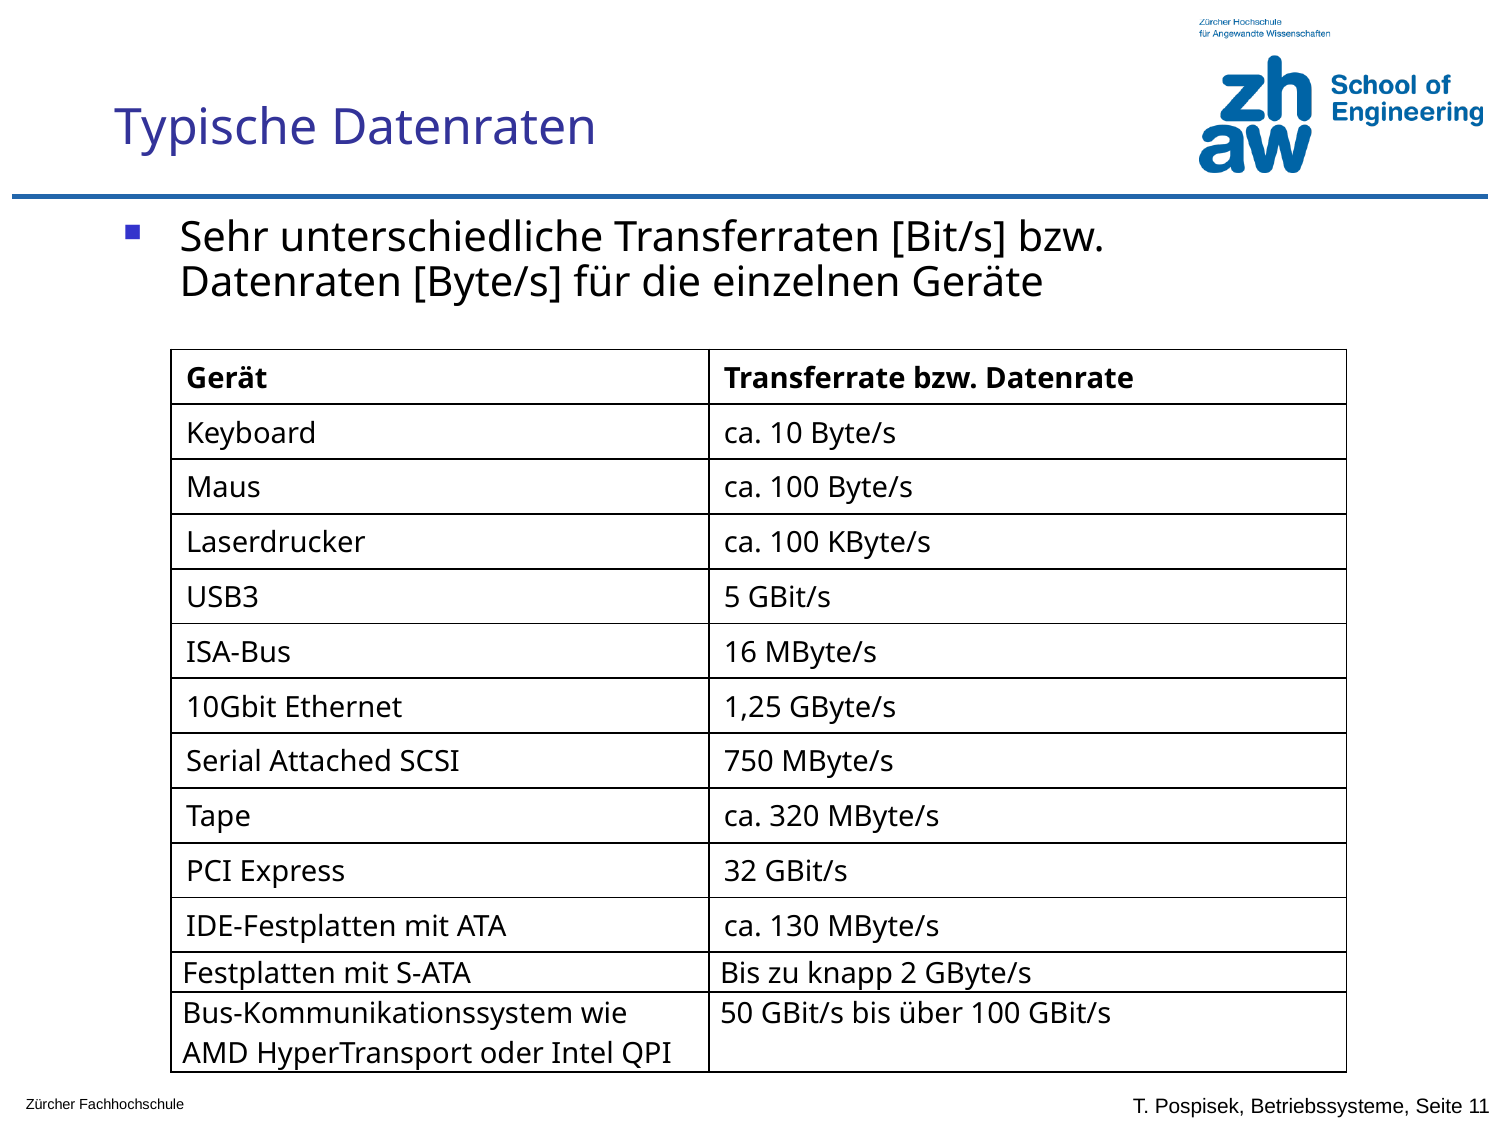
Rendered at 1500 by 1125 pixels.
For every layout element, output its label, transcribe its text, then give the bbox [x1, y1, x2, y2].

table_cell 1,25 GByte/s [710, 679, 1346, 732]
table_cell PCI Express [172, 844, 708, 897]
table_cell Festplatten mit S-ATA [172, 953, 708, 991]
table_cell Bis zu knapp 2 GByte/s [710, 953, 1346, 991]
table_cell Maus [172, 460, 708, 513]
table_cell Laserdrucker [172, 515, 708, 568]
table_cell 5 GBit/s [710, 570, 1346, 623]
title Typische Datenraten [99, 50, 1379, 163]
list Sehr unterschiedliche Transferraten [Bit/s] bzw. Datenraten [Byte/s] für die einzelnen Geräte [108, 208, 1350, 296]
table_header Gerät [172, 350, 708, 403]
table_cell 32 GBit/s [710, 844, 1346, 897]
table_cell ca. 100 KByte/s [710, 515, 1346, 568]
table_cell ca. 10 Byte/s [710, 405, 1346, 458]
picture [1199, 19, 1483, 173]
table_cell 10Gbit Ethernet [172, 679, 708, 732]
table_cell ca. 320 MByte/s [710, 789, 1346, 842]
table_cell ISA-Bus [172, 624, 708, 677]
table_cell Serial Attached SCSI [172, 734, 708, 787]
table_cell ca. 130 MByte/s [710, 898, 1346, 951]
table_cell USB3 [172, 570, 708, 623]
table_cell Keyboard [172, 405, 708, 458]
table_header Transferrate bzw. Datenrate [710, 350, 1346, 403]
table_cell Tape [172, 789, 708, 842]
table_cell 750 MByte/s [710, 734, 1346, 787]
table_cell ca. 100 Byte/s [710, 460, 1346, 513]
table_cell Bus-Kommunikationssystem wie AMD HyperTransport oder Intel QPI [172, 993, 708, 1071]
table_cell 50 GBit/s bis über 100 GBit/s [710, 993, 1346, 1071]
table_cell 16 MByte/s [710, 624, 1346, 677]
table_cell IDE-Festplatten mit ATA [172, 898, 708, 951]
